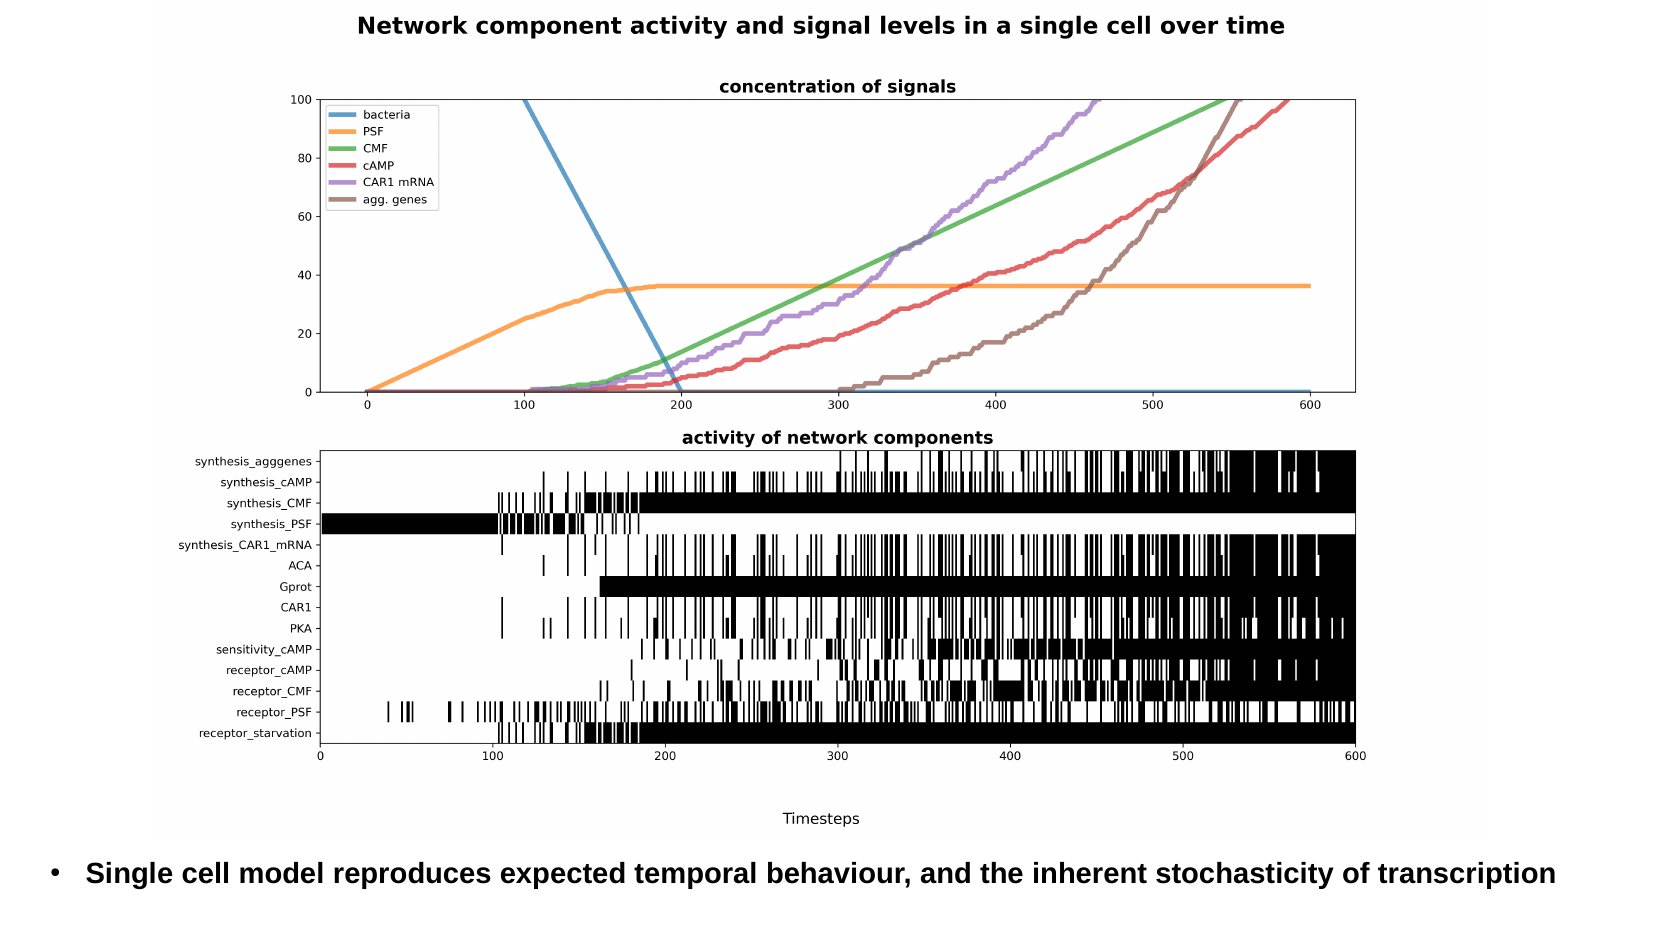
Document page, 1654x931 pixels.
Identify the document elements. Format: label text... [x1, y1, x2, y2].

text_box Single cell model reproduces expected temporal behaviour, and the inherent stochasticity of transcription [35, 816, 1654, 931]
picture [153, 0, 1489, 816]
